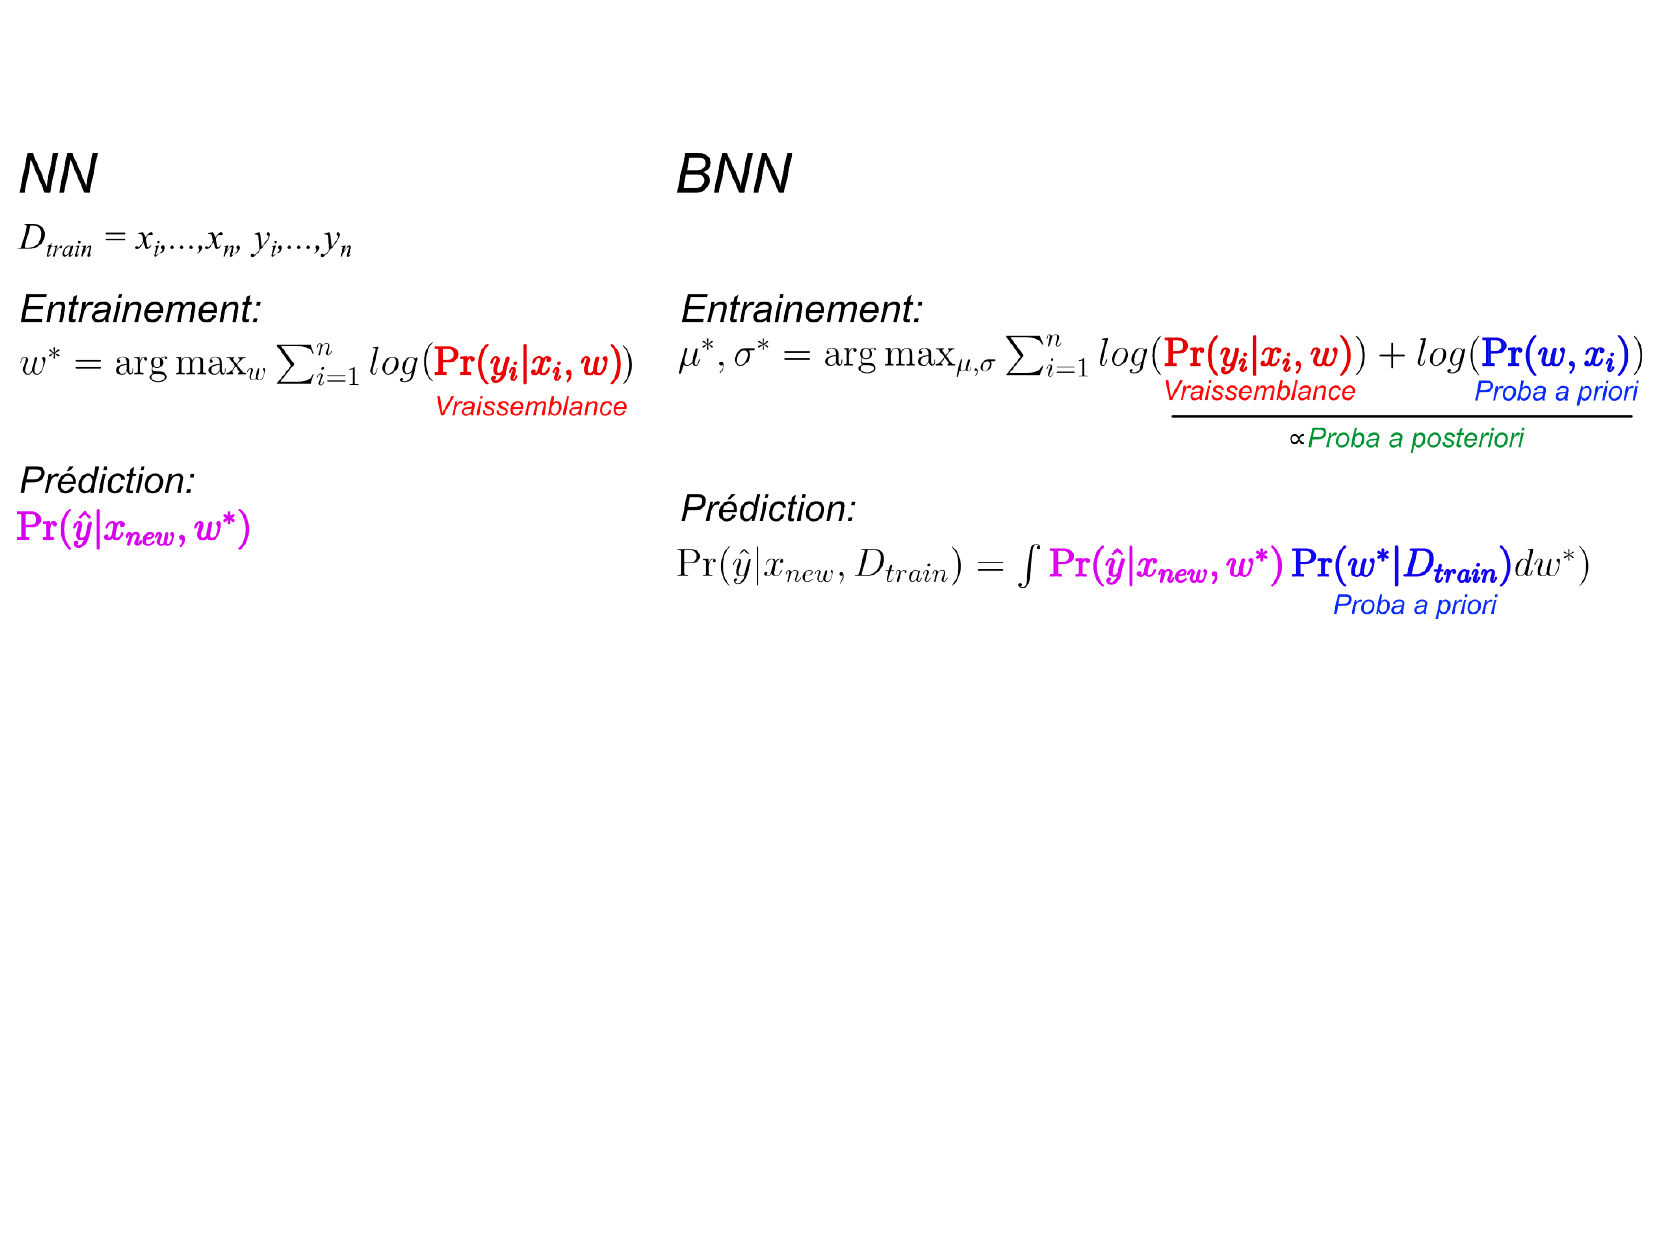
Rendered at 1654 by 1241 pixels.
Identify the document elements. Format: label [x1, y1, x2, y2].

picture [17, 153, 1642, 619]
